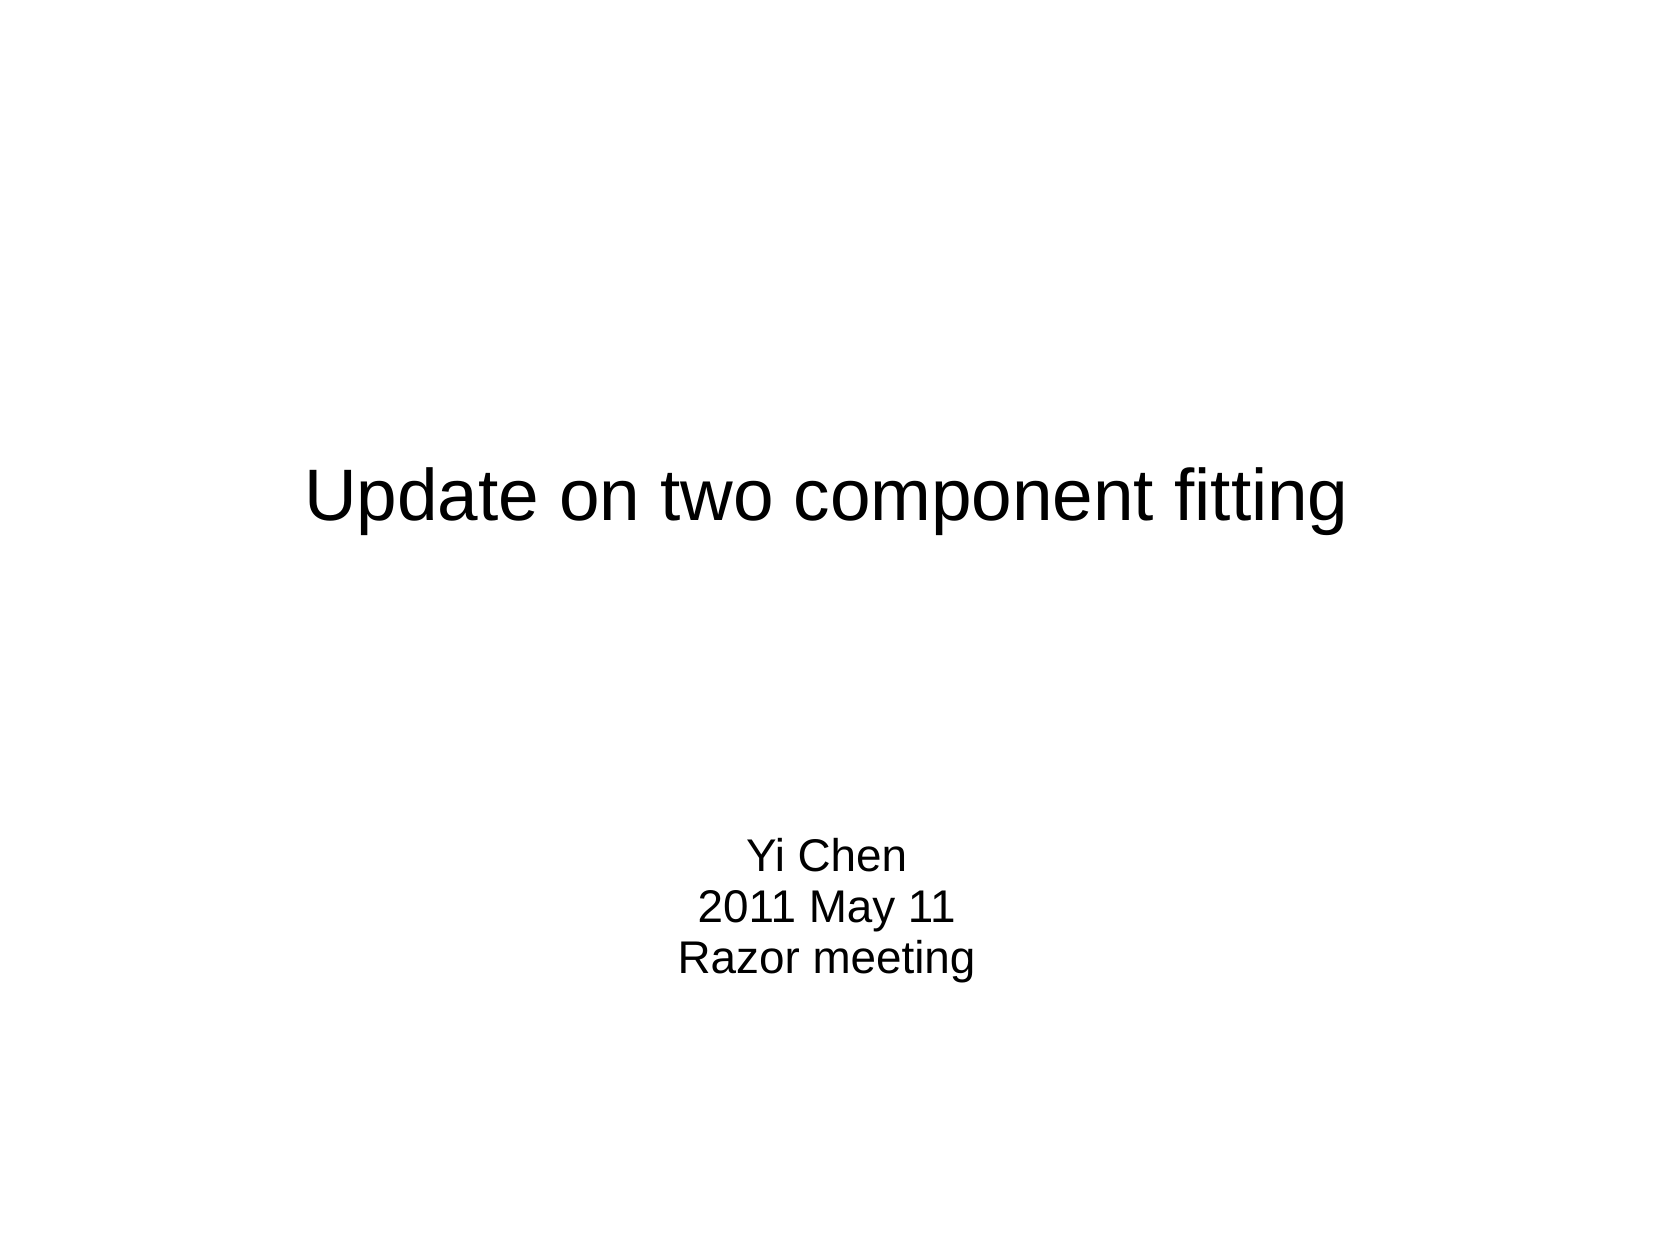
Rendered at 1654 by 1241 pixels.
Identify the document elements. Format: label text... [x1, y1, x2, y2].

subtitle Yi Chen 2011 May 11 Razor meeting [82, 712, 1571, 1102]
title Update on two component fitting [82, 399, 1571, 592]
